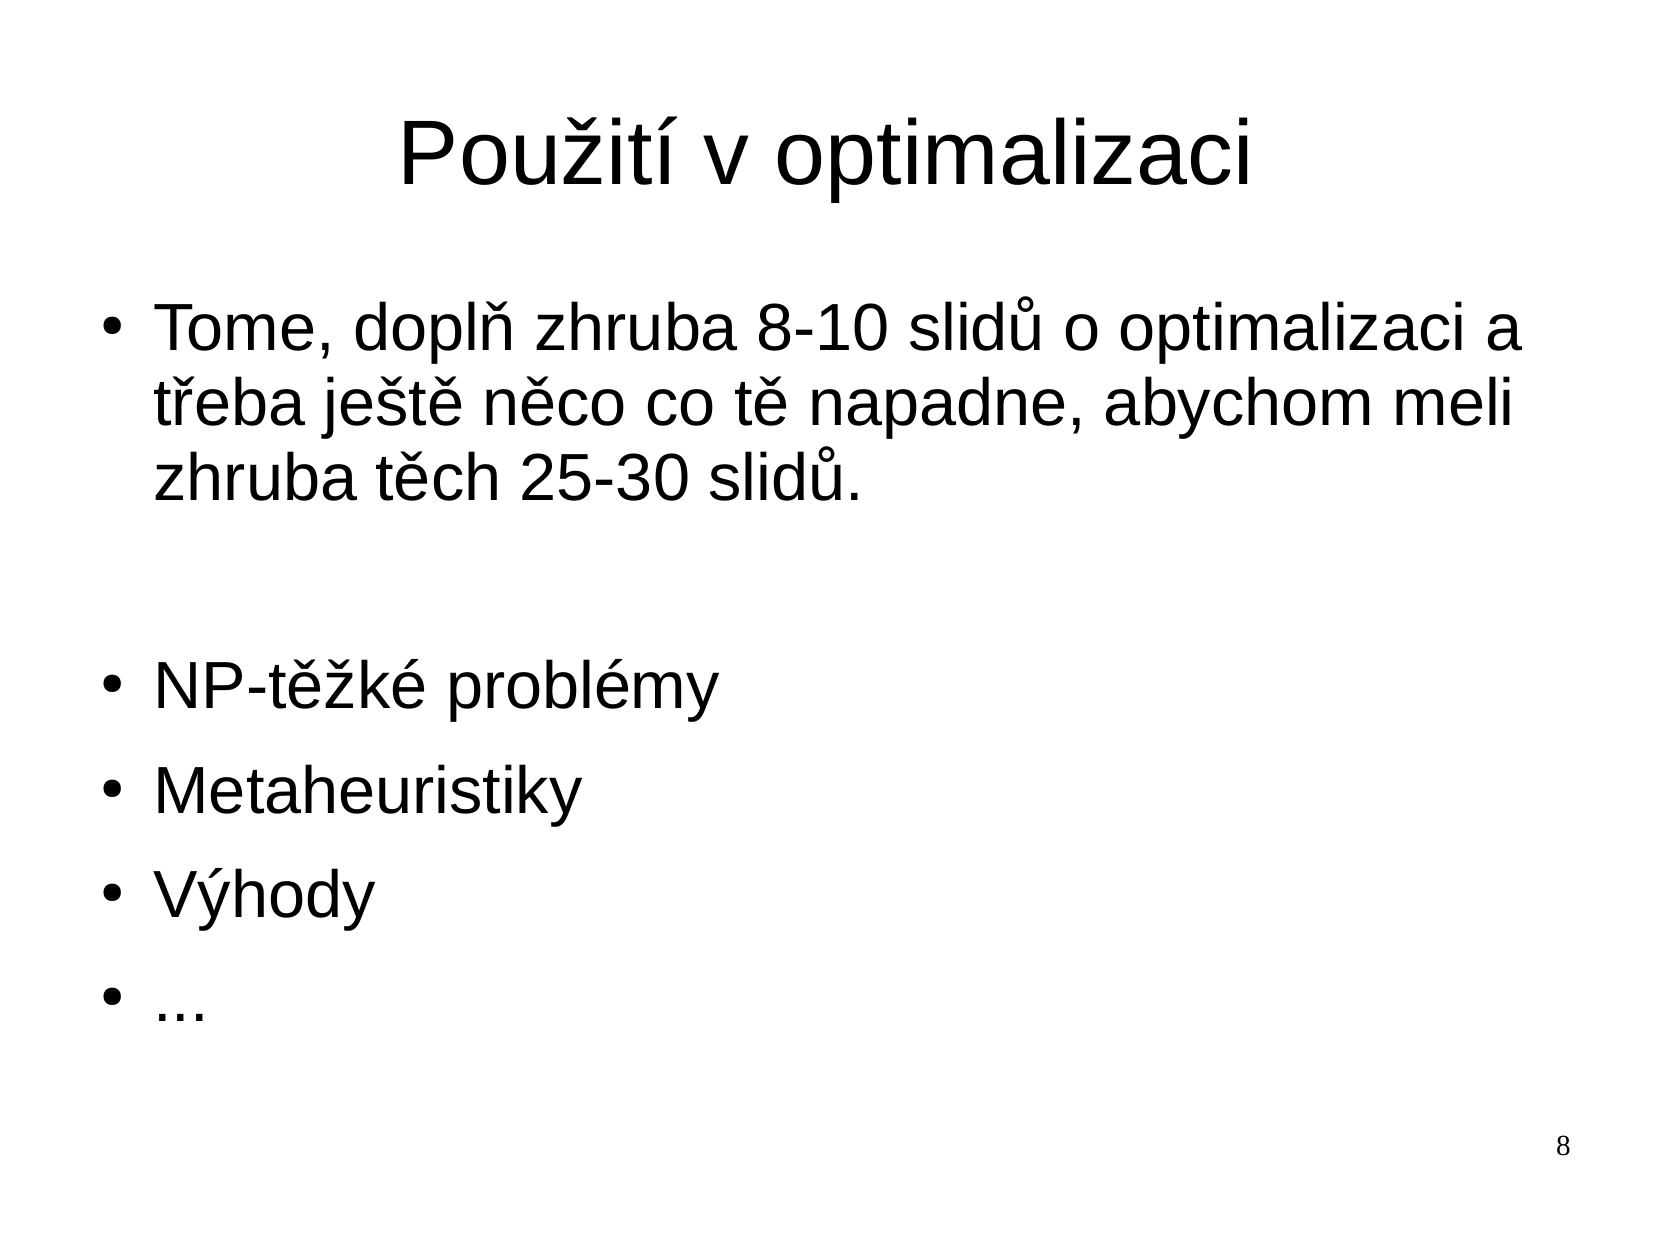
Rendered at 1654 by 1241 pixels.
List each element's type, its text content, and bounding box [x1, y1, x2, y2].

list Tome, doplň zhruba 8-10 slidů o optimalizaci a třeba ještě něco co tě napadne, abychom meli zhruba těch 25-30 slidů. NP-těžké problémy Metaheuristiky Výhody ... [82, 290, 1571, 1109]
title Použití v optimalizaci [82, 49, 1571, 257]
